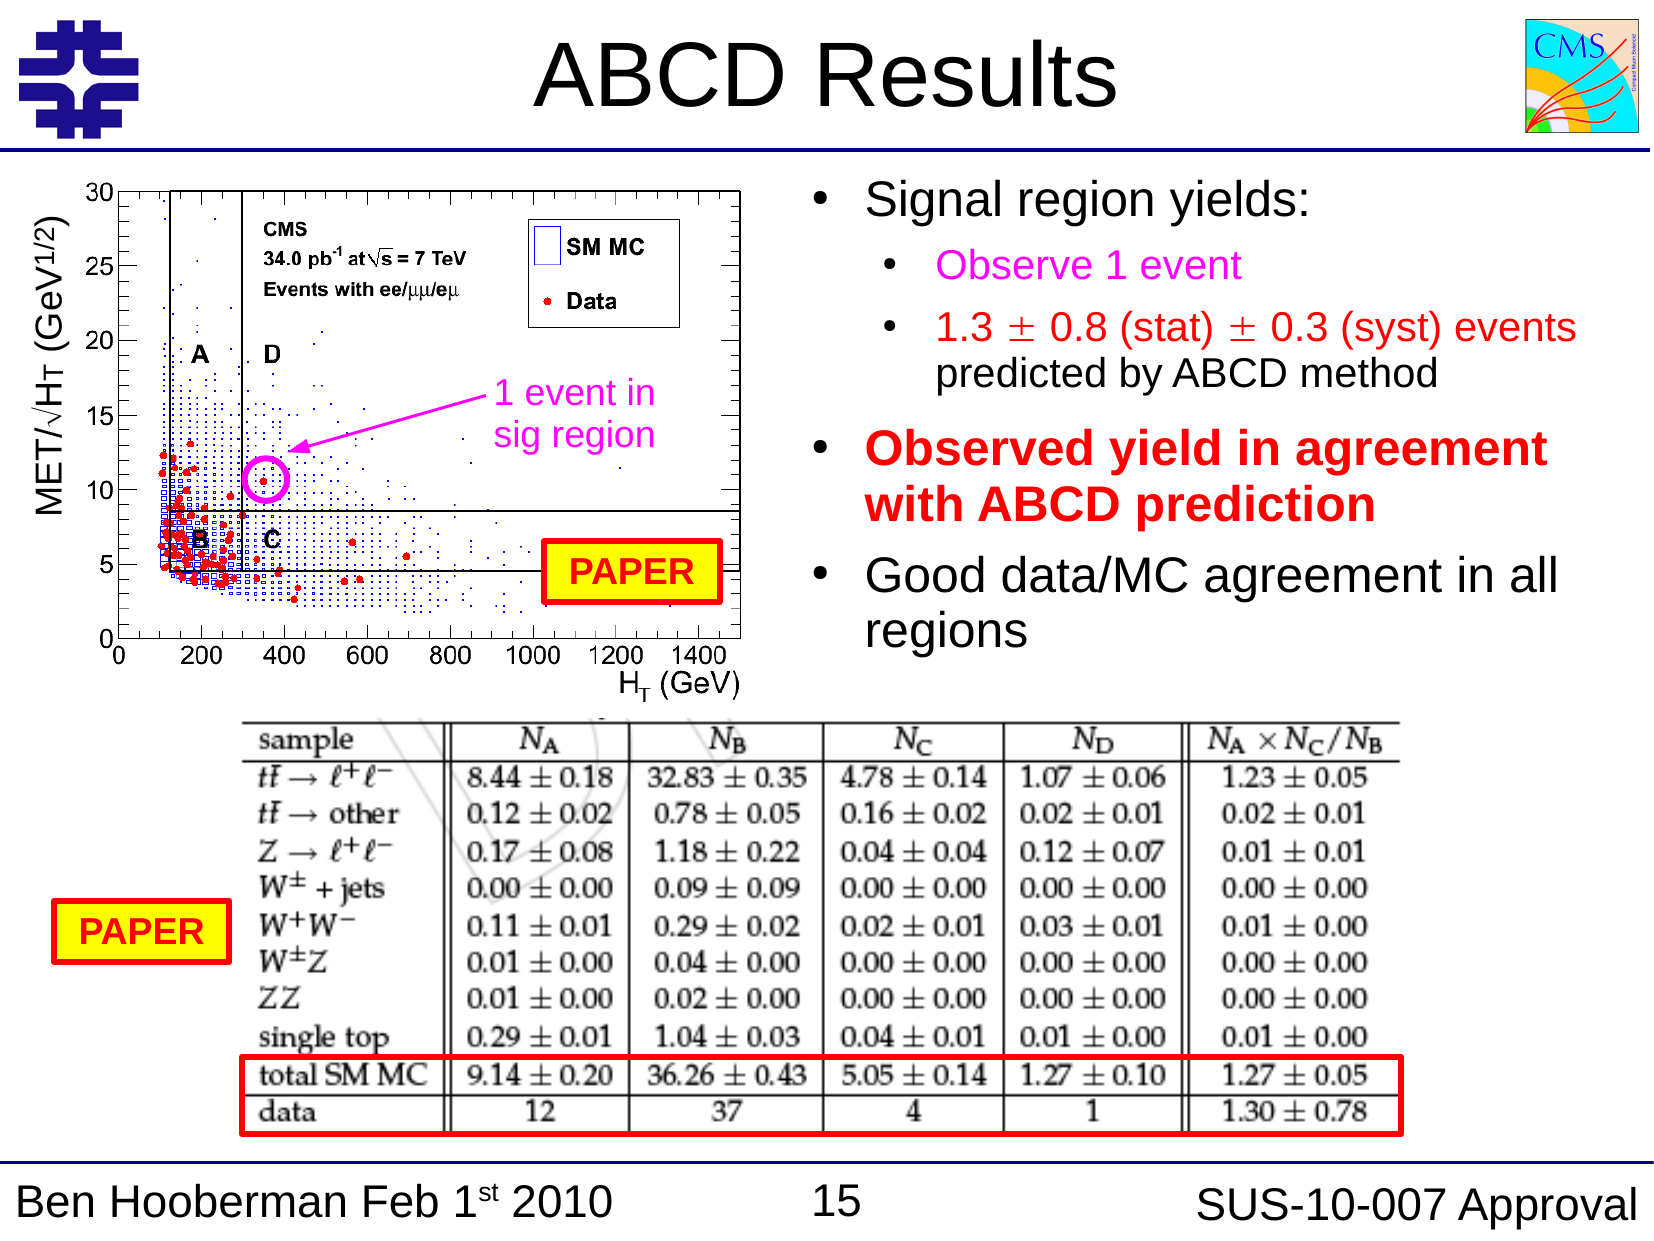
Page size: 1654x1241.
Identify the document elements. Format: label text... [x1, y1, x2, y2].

text_box 1 event in sig region [478, 364, 715, 472]
text_box MET/HT (GeV1/2) [17, 171, 81, 562]
list Signal region yields: Observe 1 event 1.3  0.8 (stat)  0.3 (syst) events predicted by ABCD method Observed yield in agreement with ABCD prediction Good data/MC agreement in all regions [793, 171, 1611, 703]
text_box PAPER [544, 540, 720, 602]
text_box PAPER [54, 900, 230, 963]
picture [0, 164, 755, 709]
title ABCD Results [0, 0, 1654, 151]
picture [227, 718, 1441, 1158]
